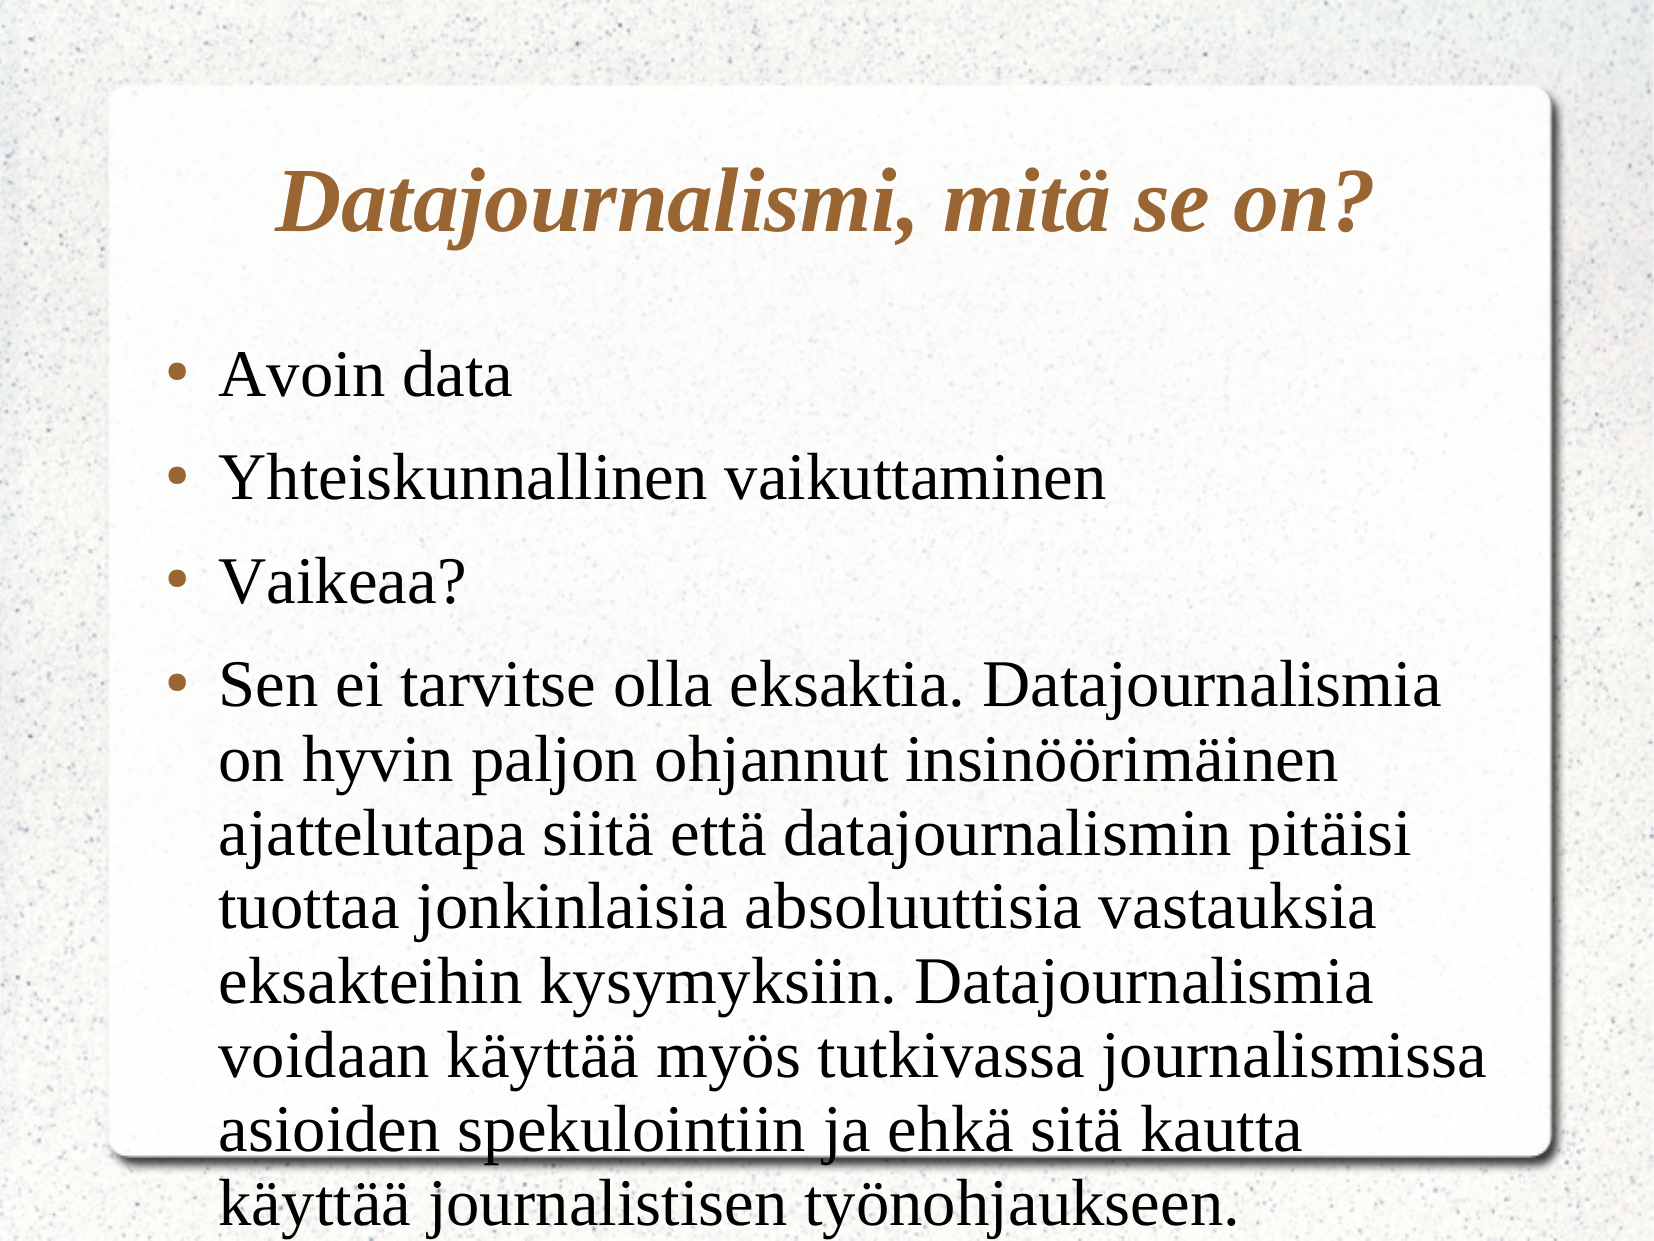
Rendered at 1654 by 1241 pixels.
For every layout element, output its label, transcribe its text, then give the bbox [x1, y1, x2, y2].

picture [0, 0, 1654, 1241]
title Datajournalismi, mitä se on? [118, 96, 1536, 304]
list Avoin data Yhteiskunnallinen vaikuttaminen Vaikeaa? Sen ei tarvitse olla eksaktia. Datajournalismia on hyvin paljon ohjannut insinöörimäinen ajattelutapa siitä että datajournalismin pitäisi tuottaa jonkinlaisia absoluuttisia vastauksia eksakteihin kysymyksiin. Datajournalismia voidaan käyttää myös tutkivassa journalismissa asioiden spekulointiin ja ehkä sitä kautta käyttää journalistisen työnohjaukseen. [147, 336, 1506, 1056]
